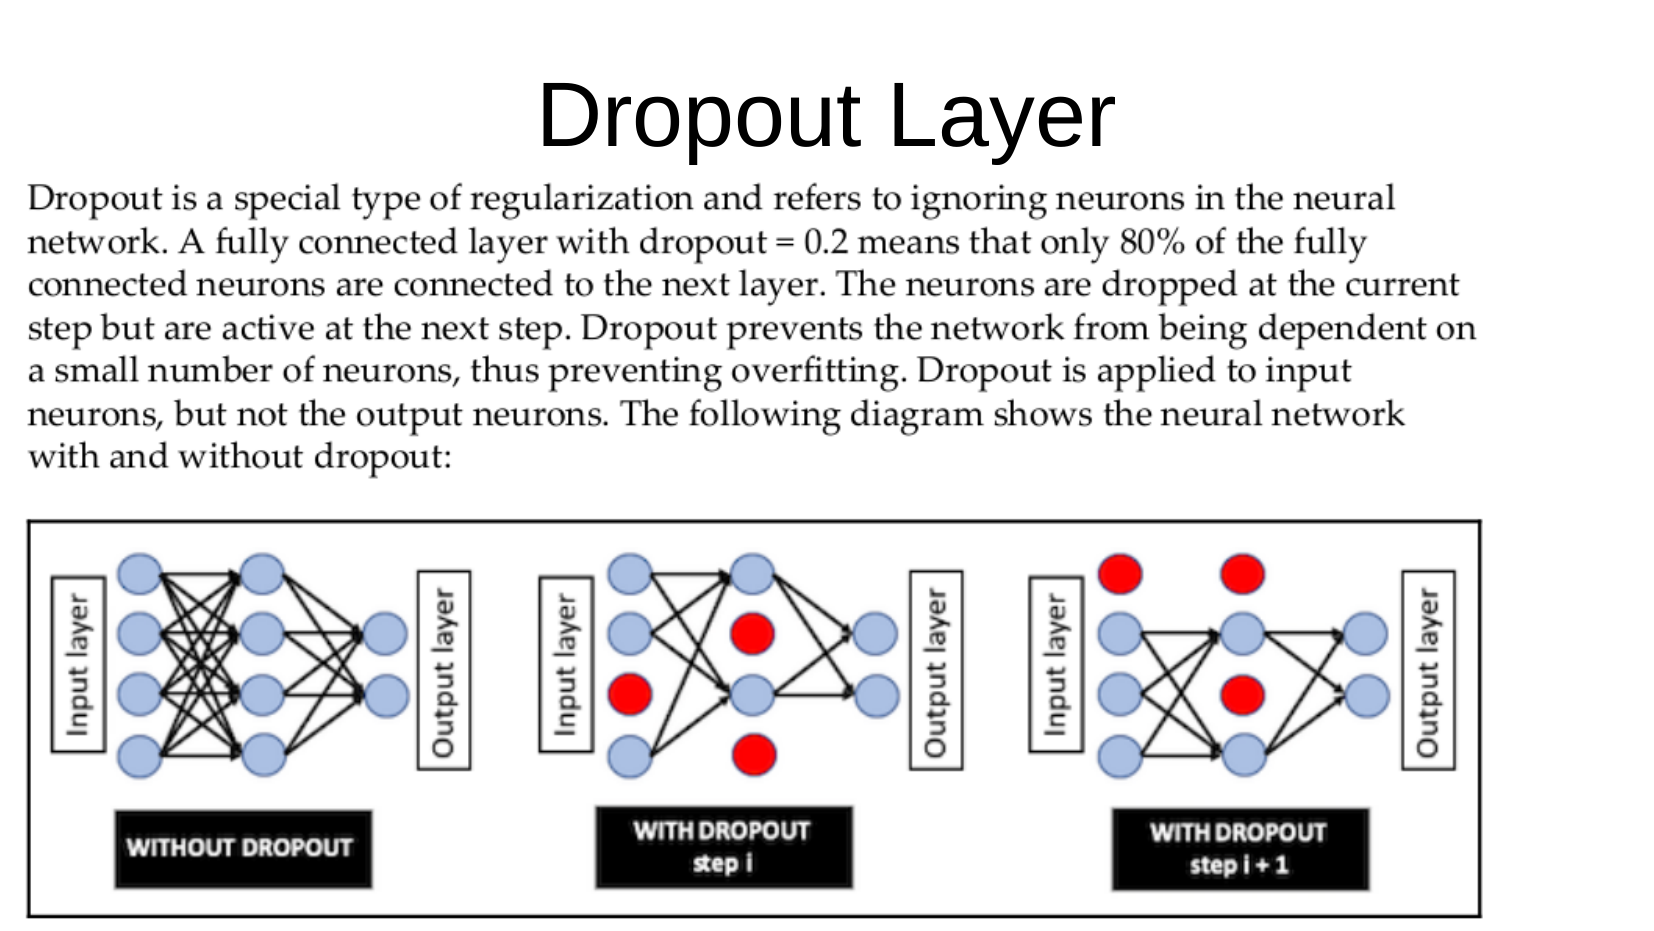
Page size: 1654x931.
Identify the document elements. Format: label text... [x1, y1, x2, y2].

title Dropout Layer [82, 37, 1571, 193]
picture [6, 172, 1501, 931]
